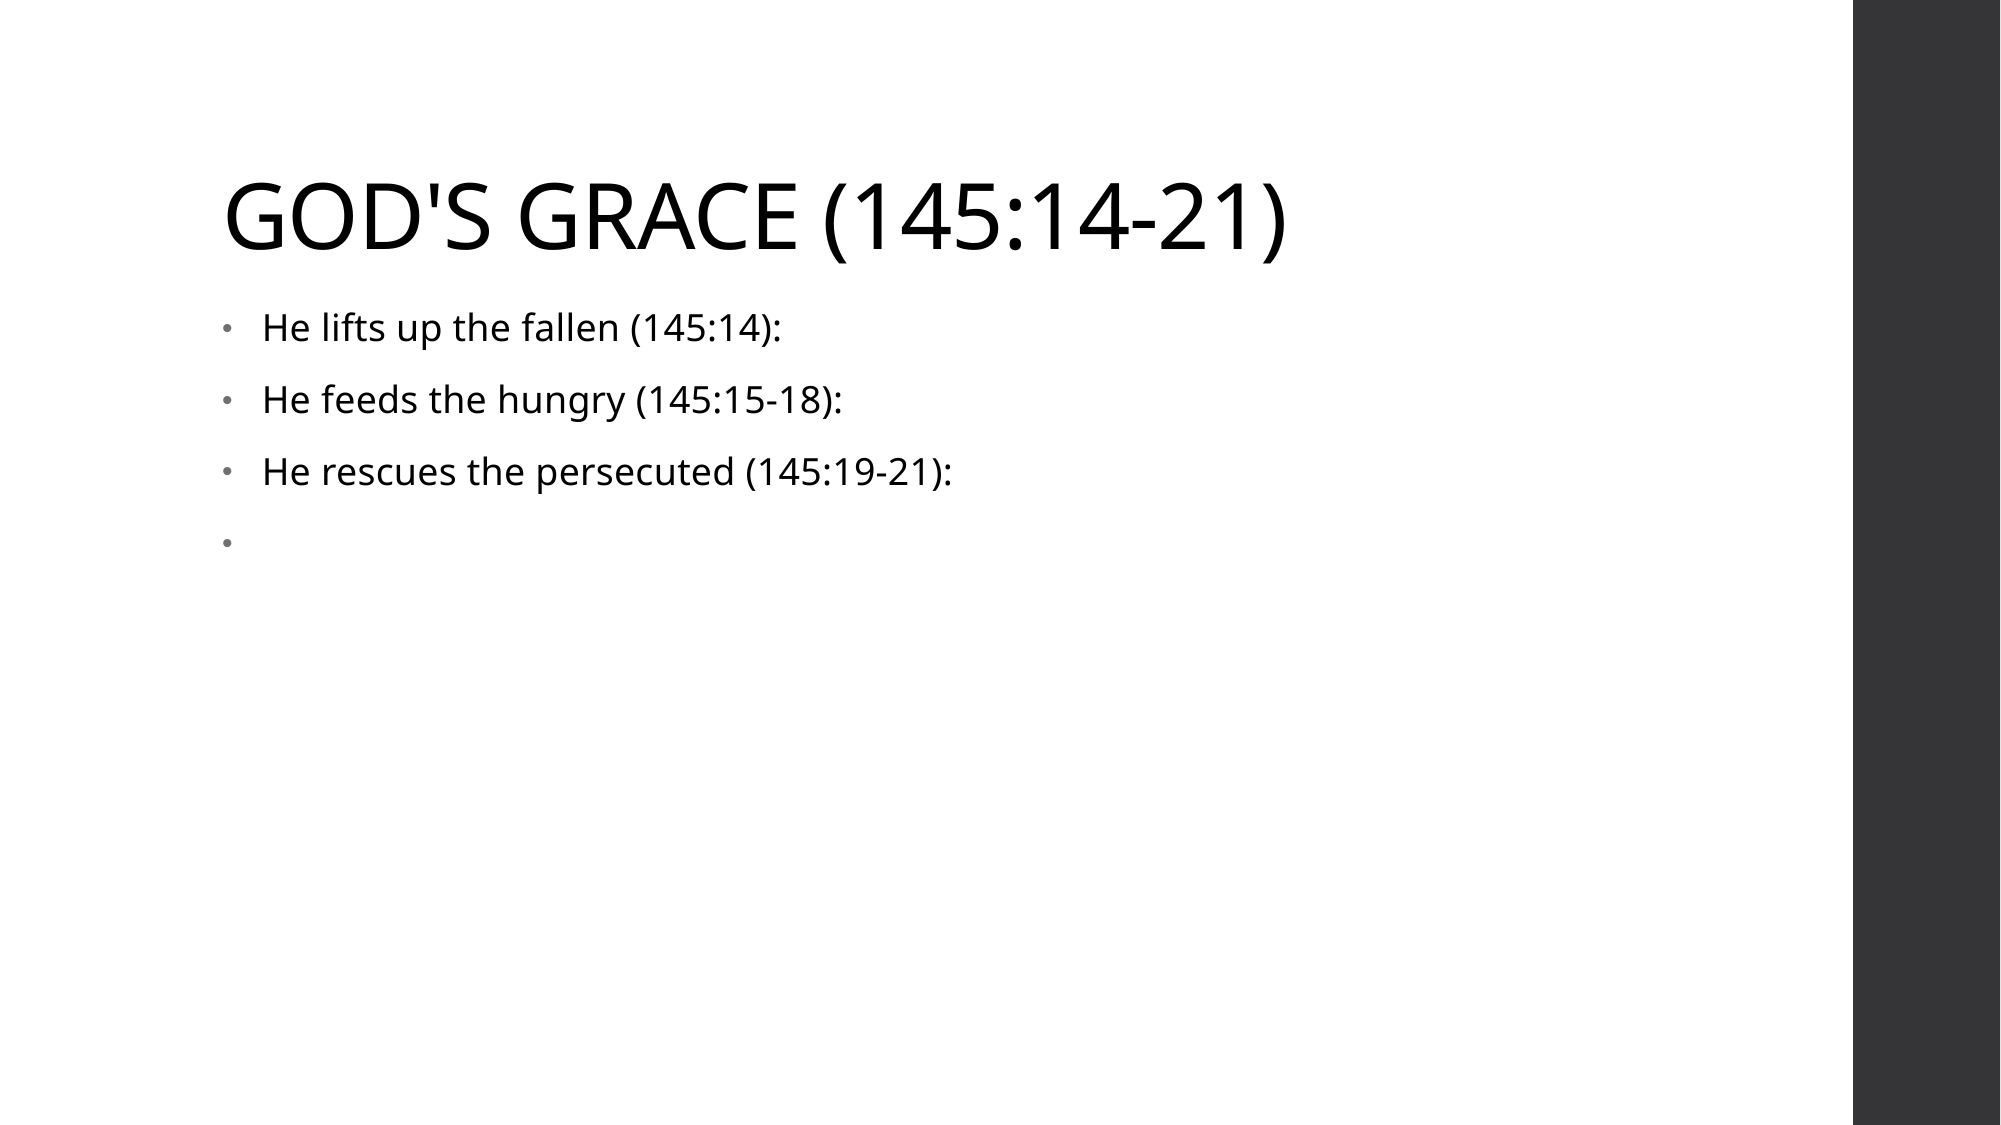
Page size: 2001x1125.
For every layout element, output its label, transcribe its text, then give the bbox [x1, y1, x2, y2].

list He lifts up the fallen (145:14): He feeds the hungry (145:15-18): He rescues the persecuted (145:19-21): [206, 299, 1617, 1014]
title GOD'S GRACE (145:14-21) [206, 60, 1797, 278]
